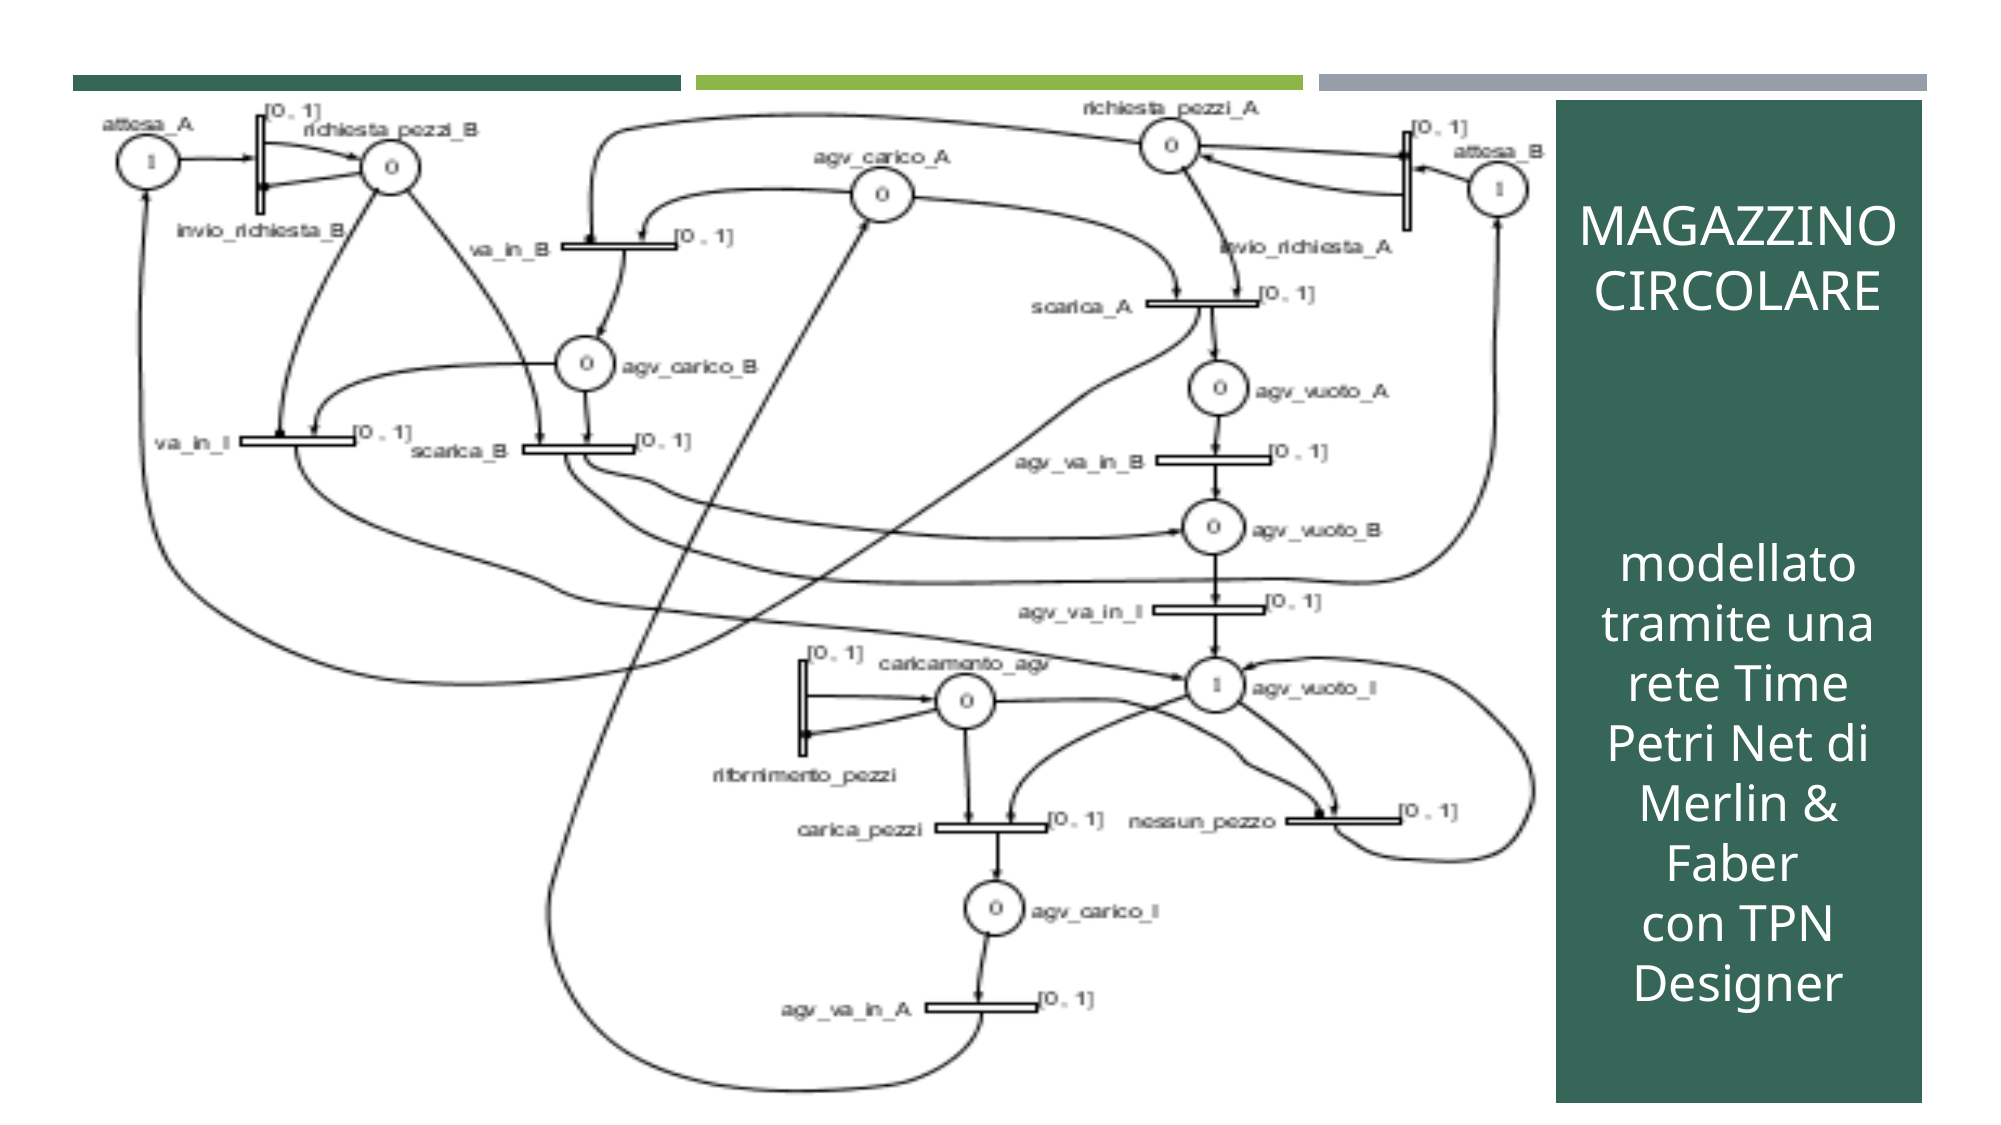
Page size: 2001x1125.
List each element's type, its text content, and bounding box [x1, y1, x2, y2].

picture [78, 99, 1556, 1104]
text_box MAGAZZINO CIRCOLARE modellato tramite una rete Time Petri Net di Merlin & Faber con TPN Designer [1556, 100, 1922, 1103]
